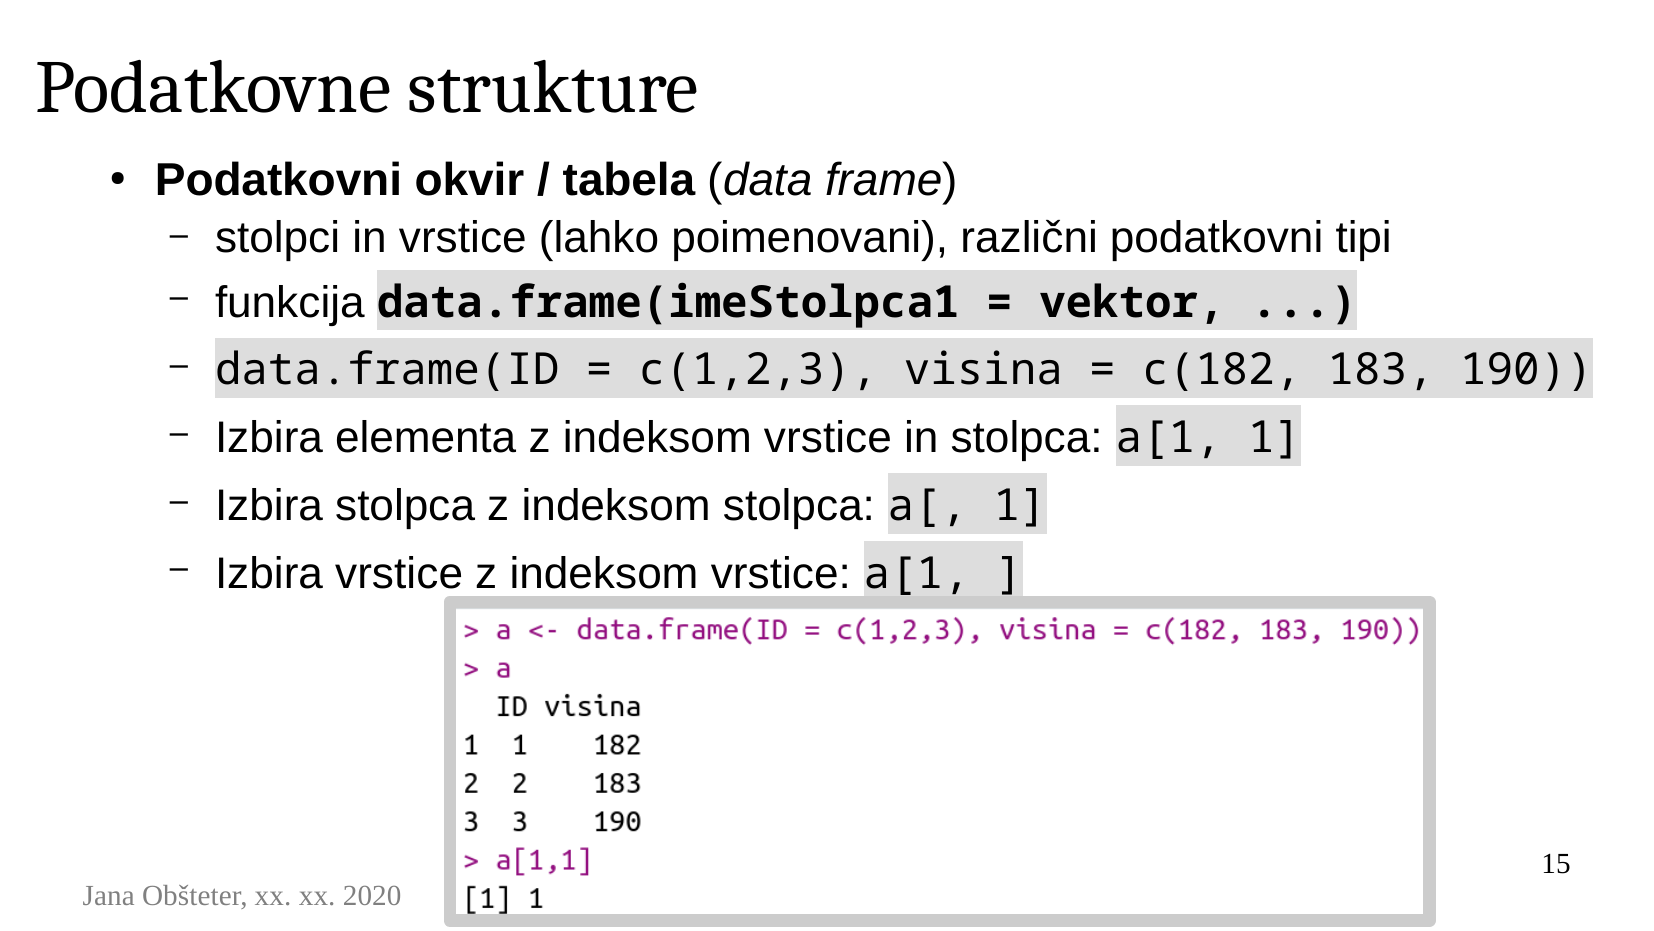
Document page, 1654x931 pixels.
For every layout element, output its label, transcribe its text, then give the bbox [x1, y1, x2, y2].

list Podatkovni okvir / tabela (data frame) stolpci in vrstice (lahko poimenovani), različni podatkovni tipi funkcija data.frame(imeStolpca1 = vektor, ...) data.frame(ID = c(1,2,3), visina = c(182, 183, 190)) Izbira elementa z indeksom vrstice in stolpca: a[1, 1] Izbira stolpca z indeksom stolpca: a[, 1] Izbira vrstice z indeksom vrstice: a[1, ] [94, 153, 1642, 603]
title Podatkovne strukture [35, 21, 1524, 154]
picture [456, 608, 1424, 915]
